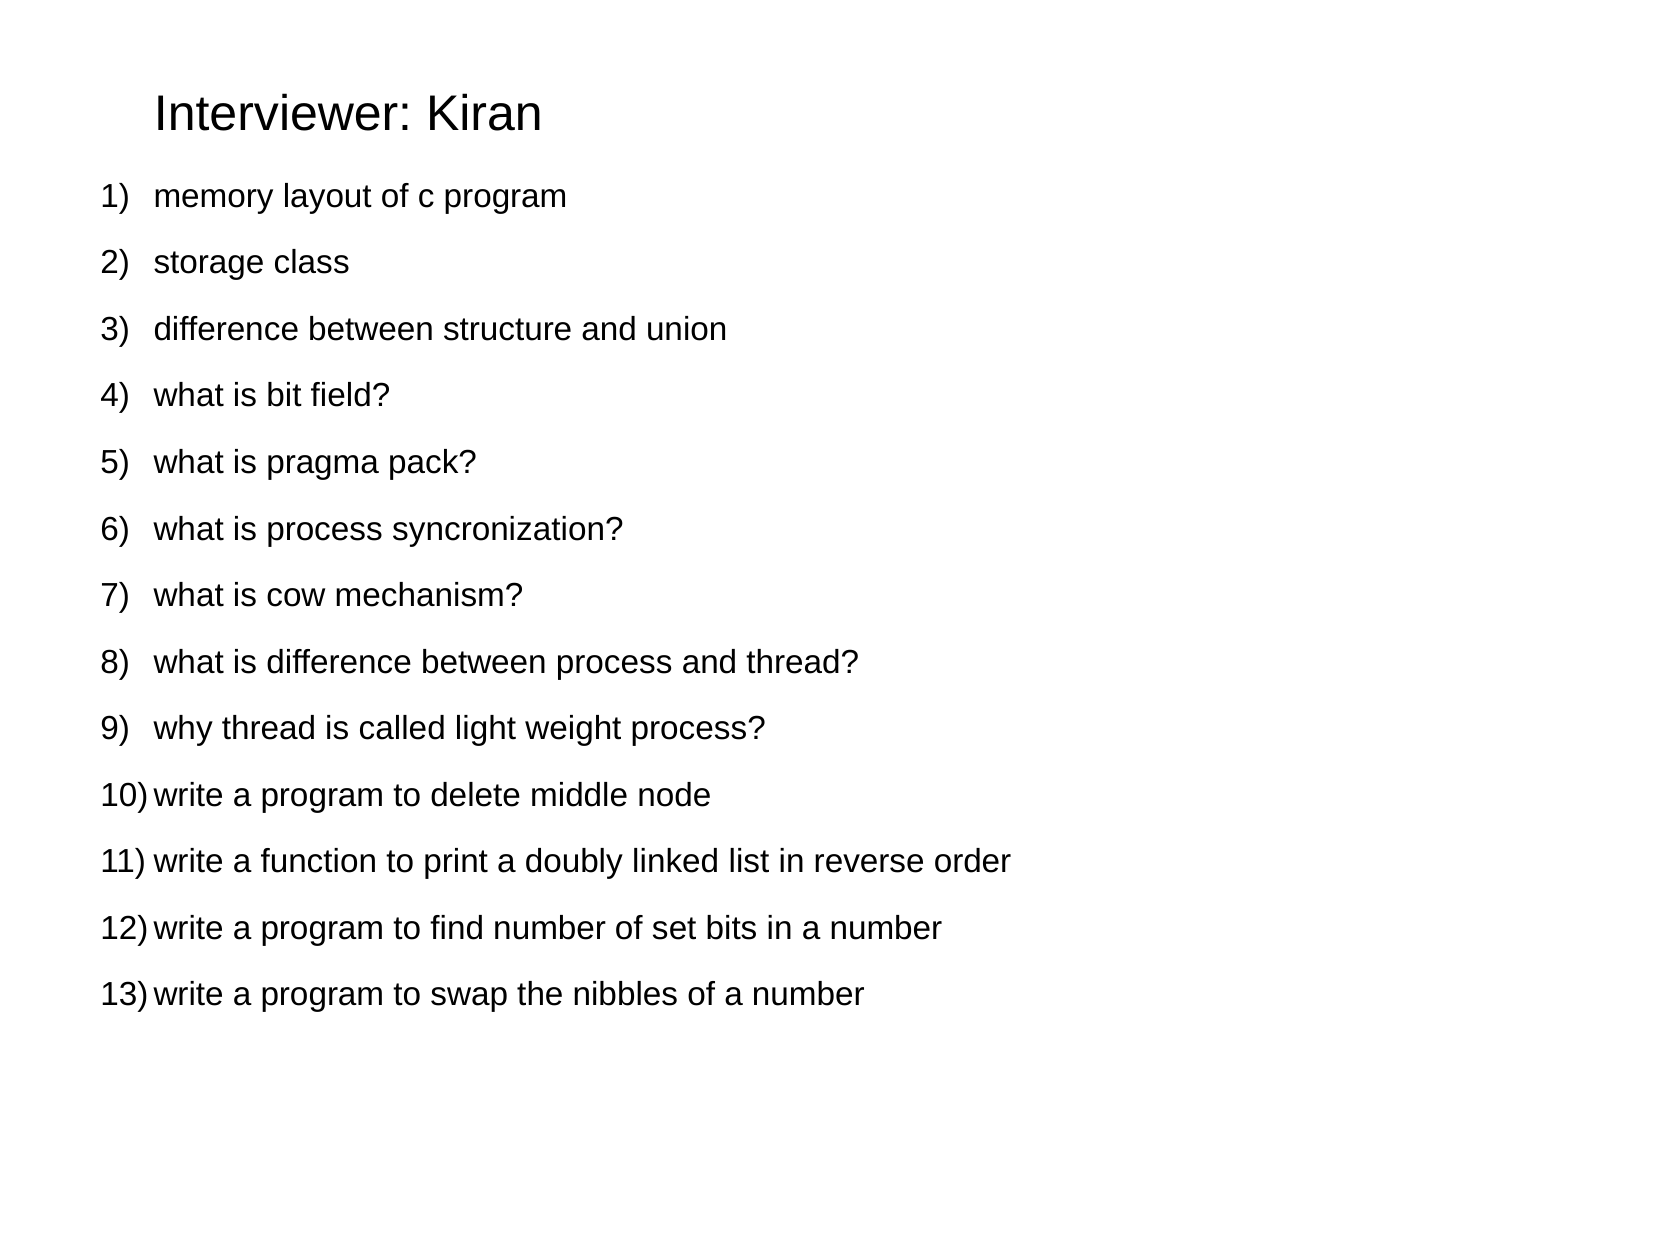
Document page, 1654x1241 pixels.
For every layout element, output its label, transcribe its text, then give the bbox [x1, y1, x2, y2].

list memory layout of c program storage class difference between structure and union what is bit field? what is pragma pack? what is process syncronization? what is cow mechanism? what is difference between process and thread? why thread is called light weight process? write a program to delete middle node write a function to print a doubly linked list in reverse order write a program to find number of set bits in a number write a program to swap the nibbles of a number [82, 177, 1571, 1158]
title Interviewer: Kiran [82, 49, 615, 177]
